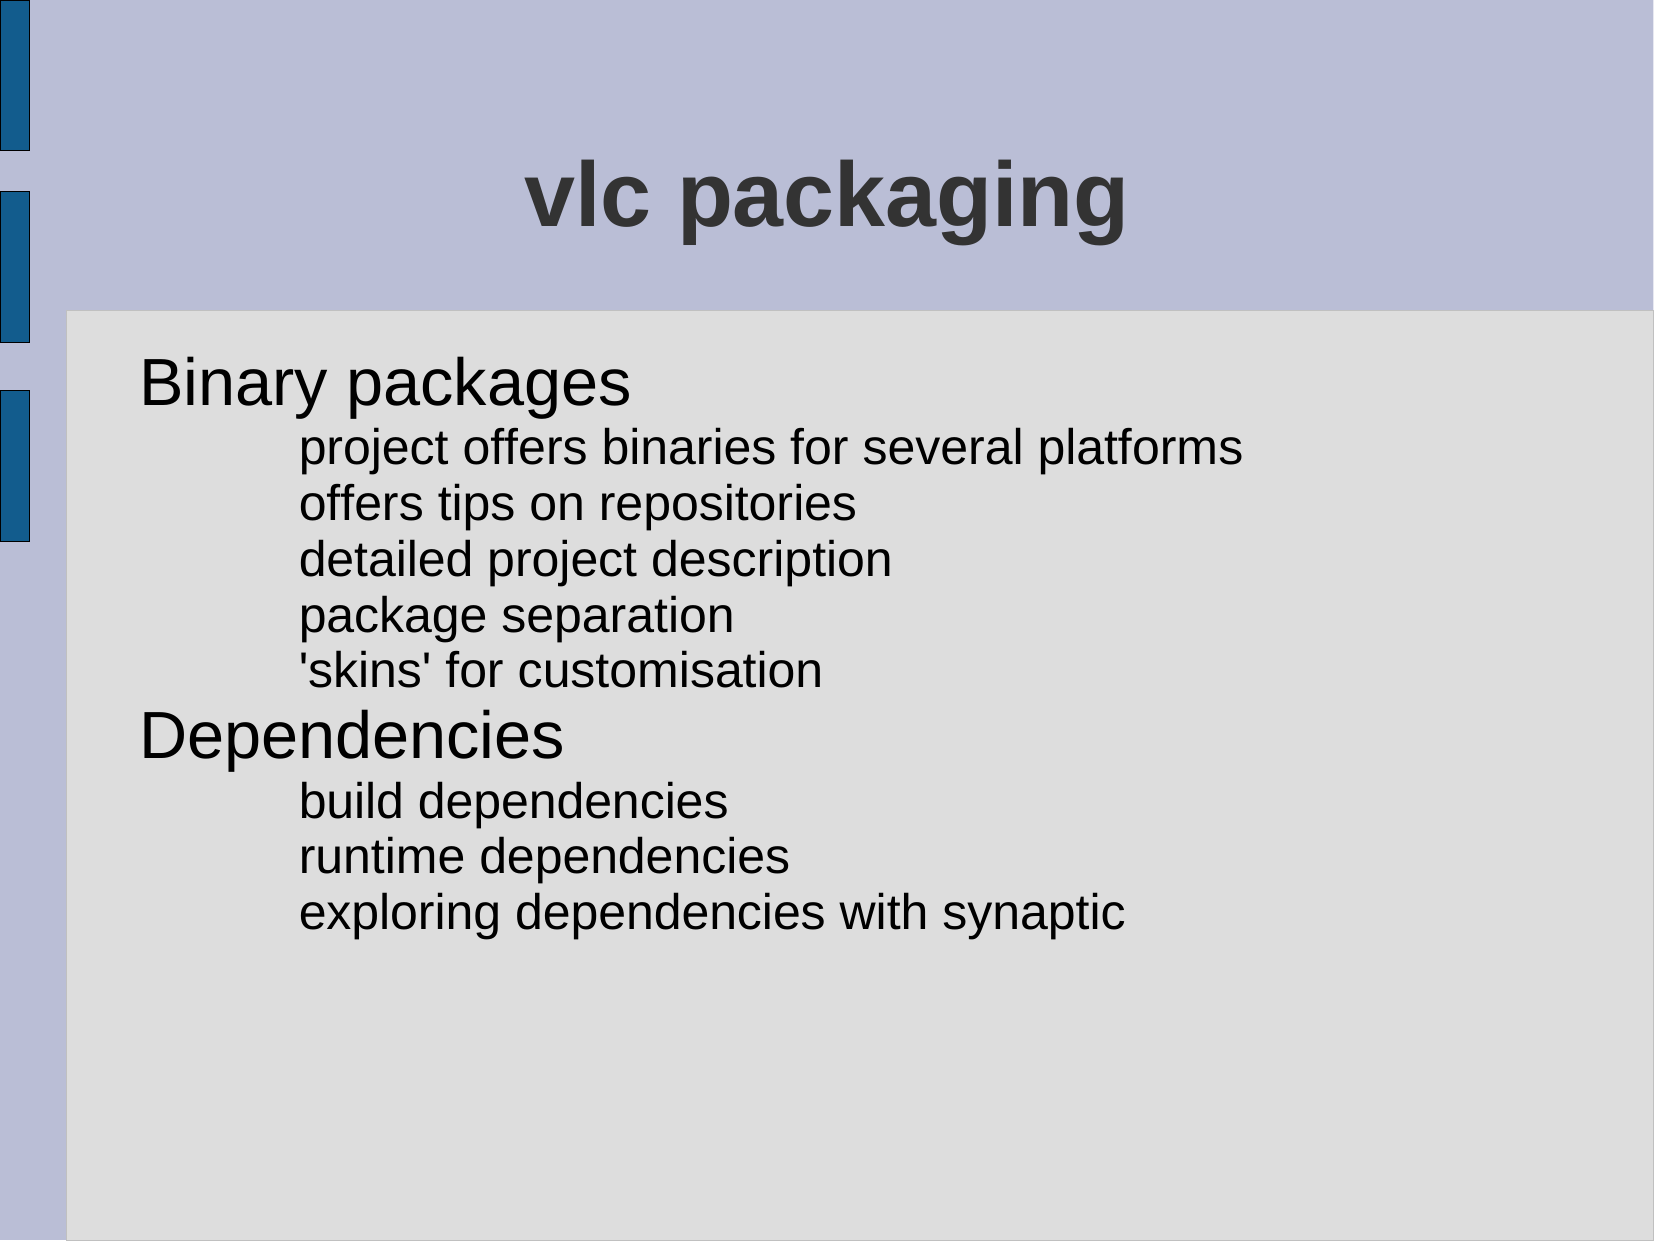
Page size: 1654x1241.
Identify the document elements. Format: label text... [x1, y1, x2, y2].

list Binary packages project offers binaries for several platforms offers tips on repositories detailed project description package separation 'skins' for customisation Dependencies build dependencies runtime dependencies exploring dependencies with synaptic [121, 344, 1534, 1112]
title vlc packaging [121, 98, 1534, 291]
